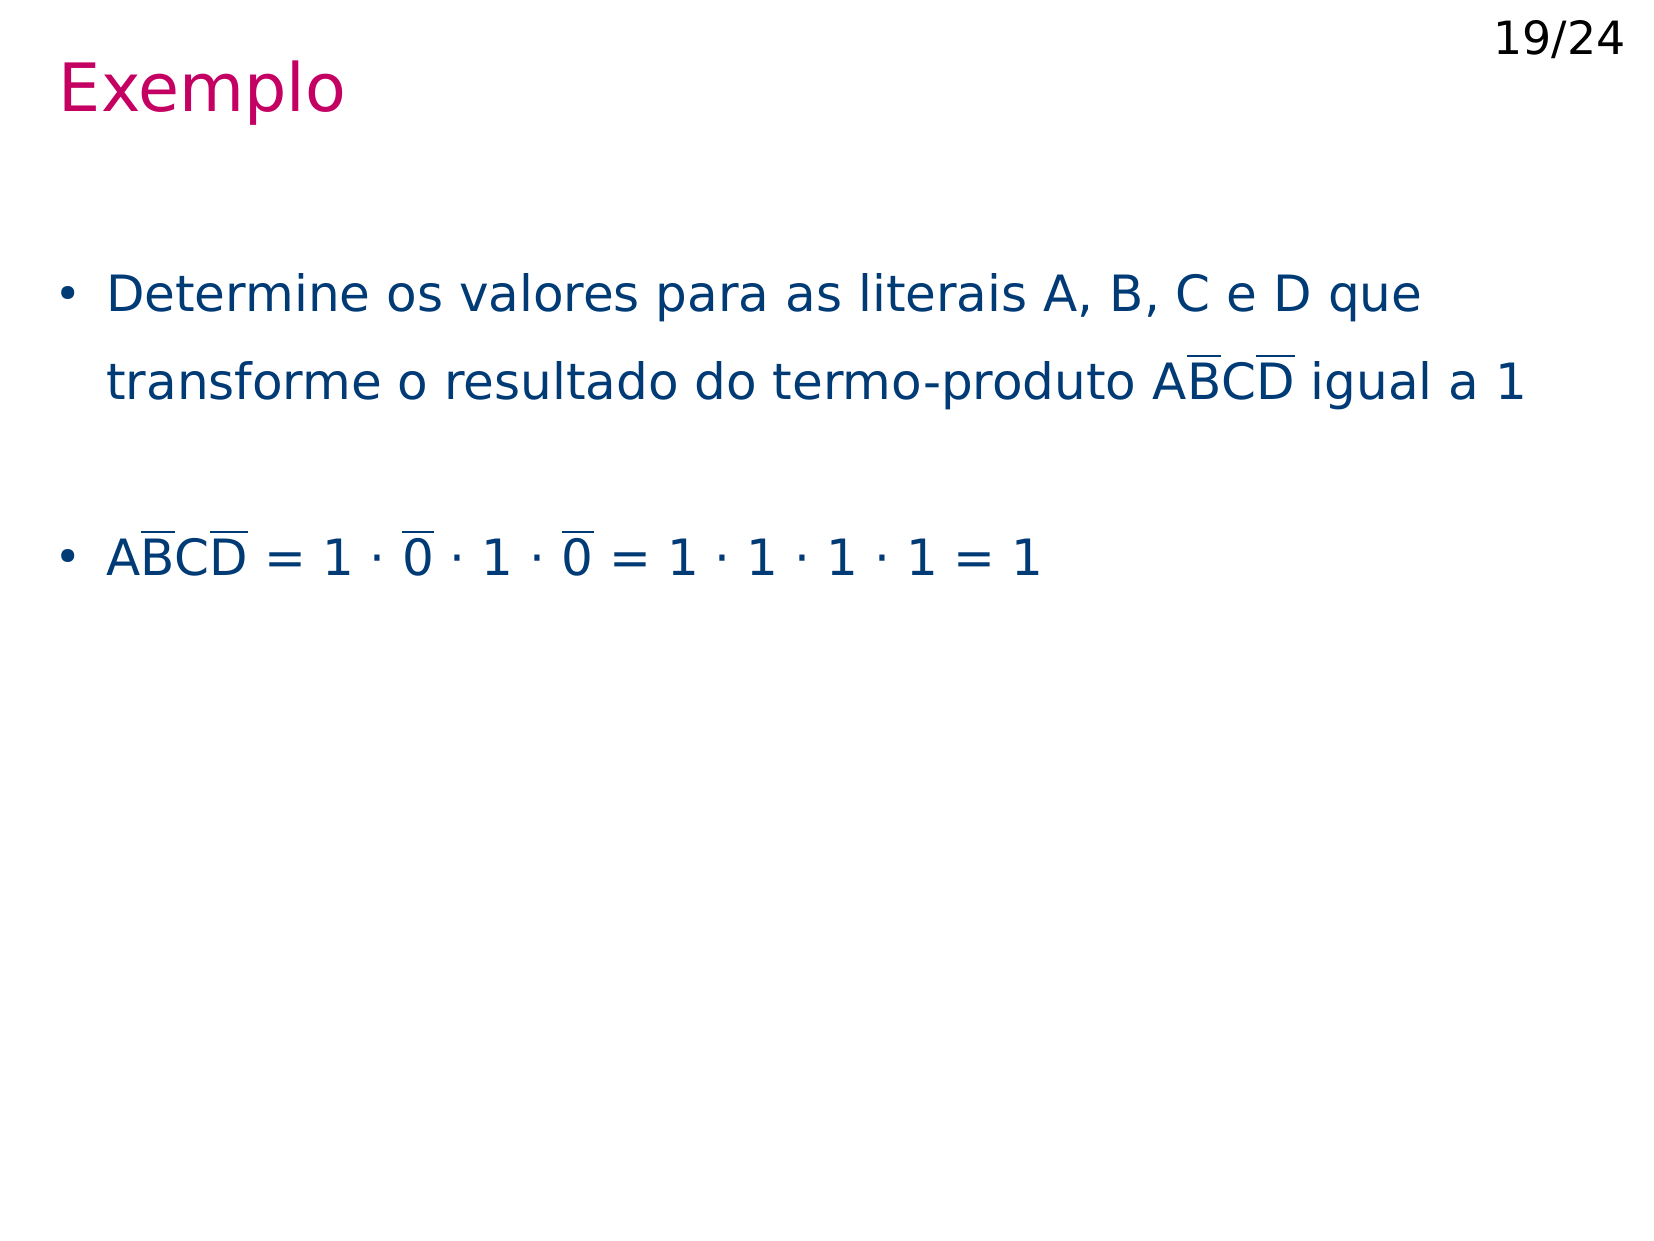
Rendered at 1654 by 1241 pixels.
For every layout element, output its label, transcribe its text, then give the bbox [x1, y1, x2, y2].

title Exemplo [59, 29, 1625, 148]
list Determine os valores para as literais A, B, C e D que transforme o resultado do termo-produto ABCD igual a 1 ABCD = 1 · 0 · 1 · 0 = 1 · 1 · 1 · 1 = 1 [59, 236, 1625, 1211]
